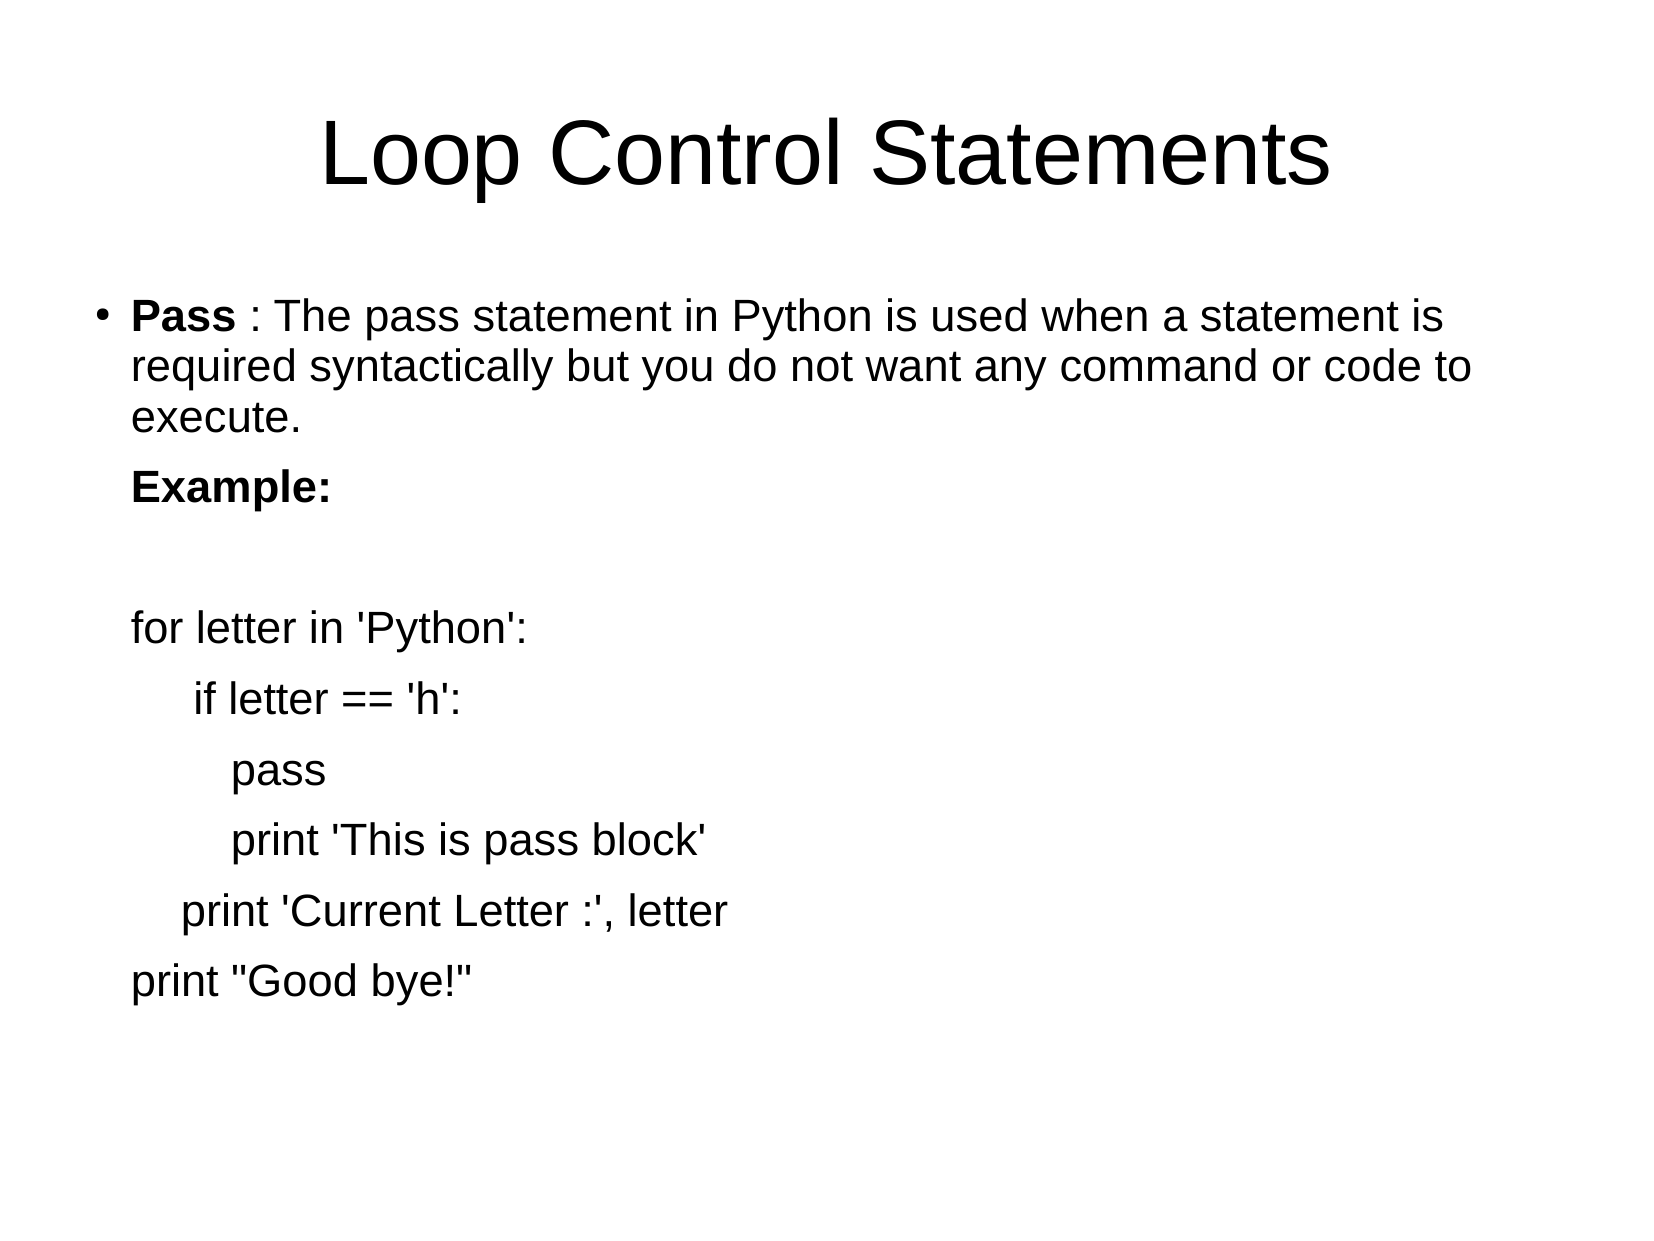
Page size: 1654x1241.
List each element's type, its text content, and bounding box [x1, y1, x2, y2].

title Loop Control Statements [82, 49, 1571, 257]
list Pass : The pass statement in Python is used when a statement is required syntactically but you do not want any command or code to execute. Example: for letter in 'Python': if letter == 'h': pass print 'This is pass block' print 'Current Letter :', letter print "Good bye!" [82, 290, 1571, 1010]
